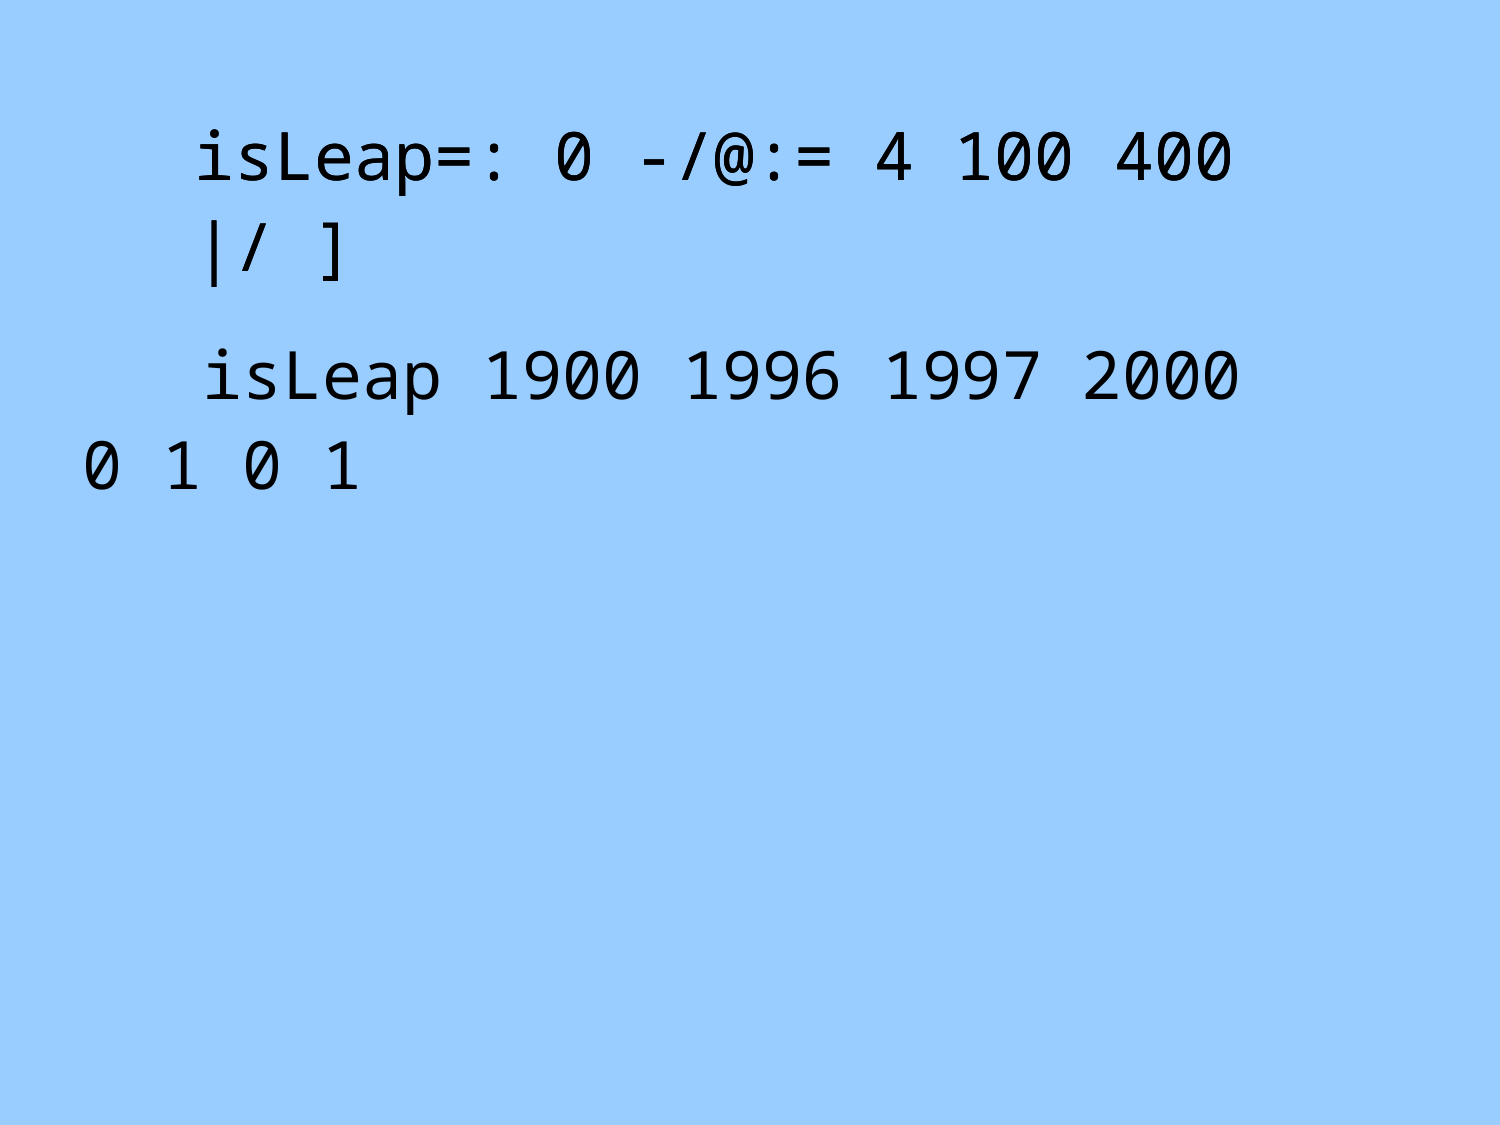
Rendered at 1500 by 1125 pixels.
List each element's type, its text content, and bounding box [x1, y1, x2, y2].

text_box isLeap 1900 1996 1997 2000 0 1 0 1 [67, 320, 1441, 751]
text_box isLeap=: 0 -/@:= 4 100 400 |/ ] [180, 101, 1441, 320]
